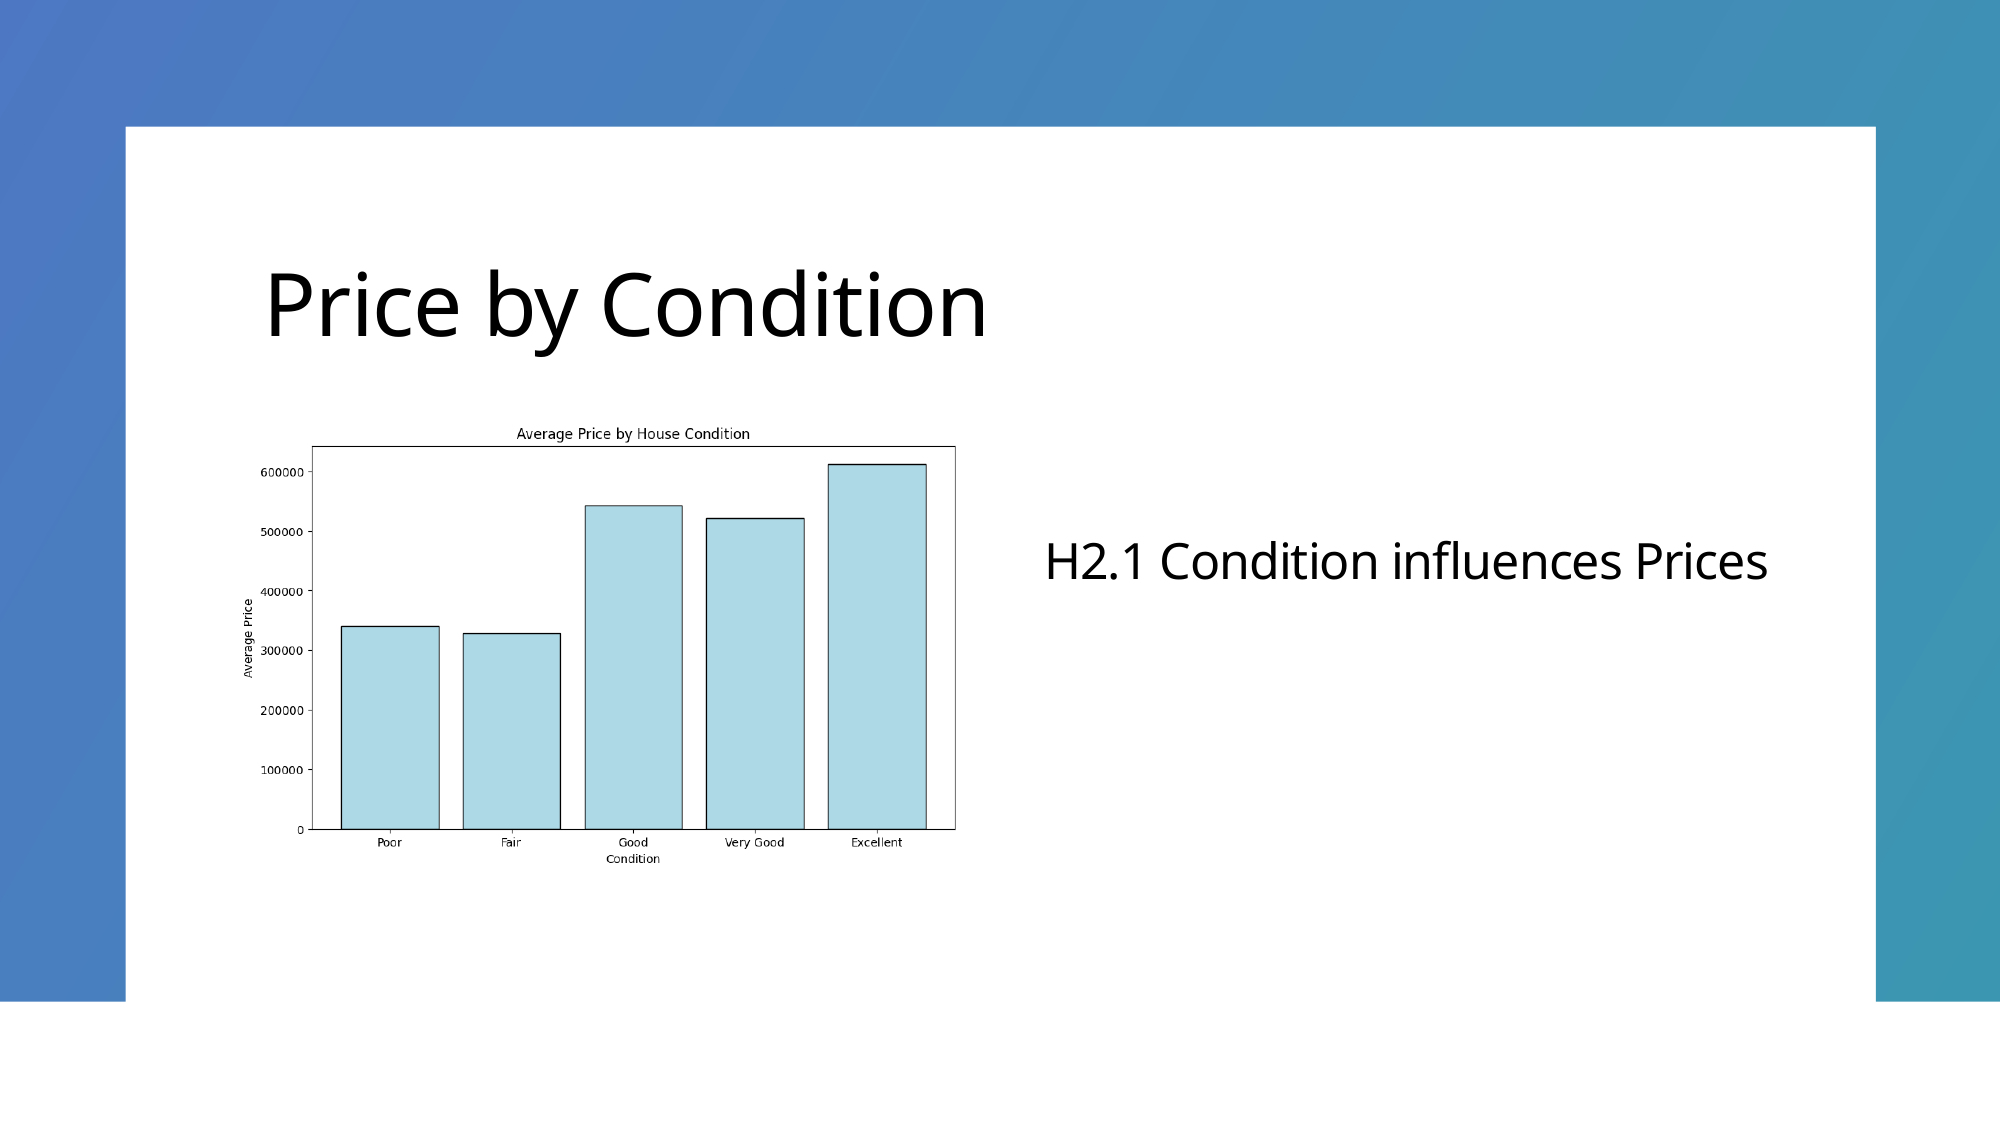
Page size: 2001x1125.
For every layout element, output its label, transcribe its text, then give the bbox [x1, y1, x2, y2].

title Price by Condition [248, 248, 1749, 470]
text_box H2.1 Condition influences Prices [1029, 469, 1818, 691]
picture [201, 418, 999, 877]
